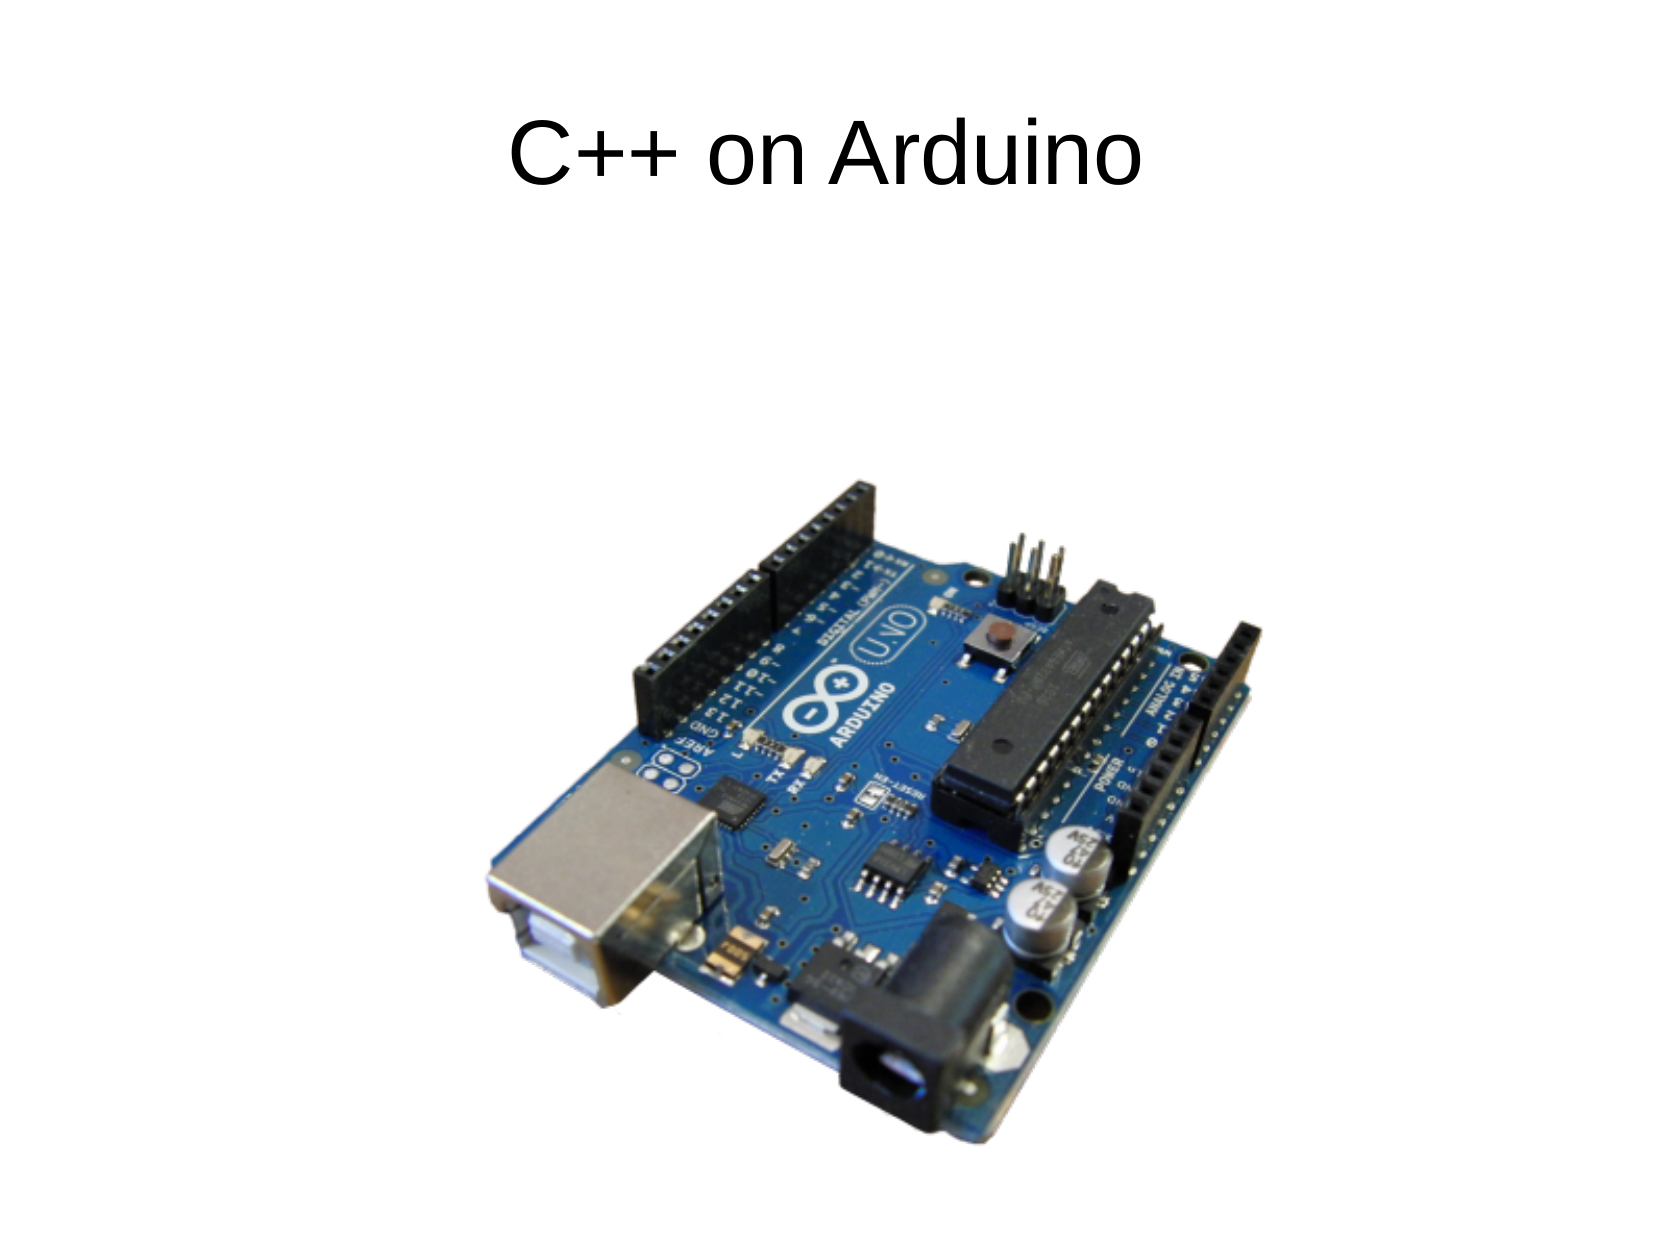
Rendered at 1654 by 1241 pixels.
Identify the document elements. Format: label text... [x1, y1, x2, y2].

picture [420, 417, 1327, 1216]
title C++ on Arduino [82, 49, 1571, 257]
